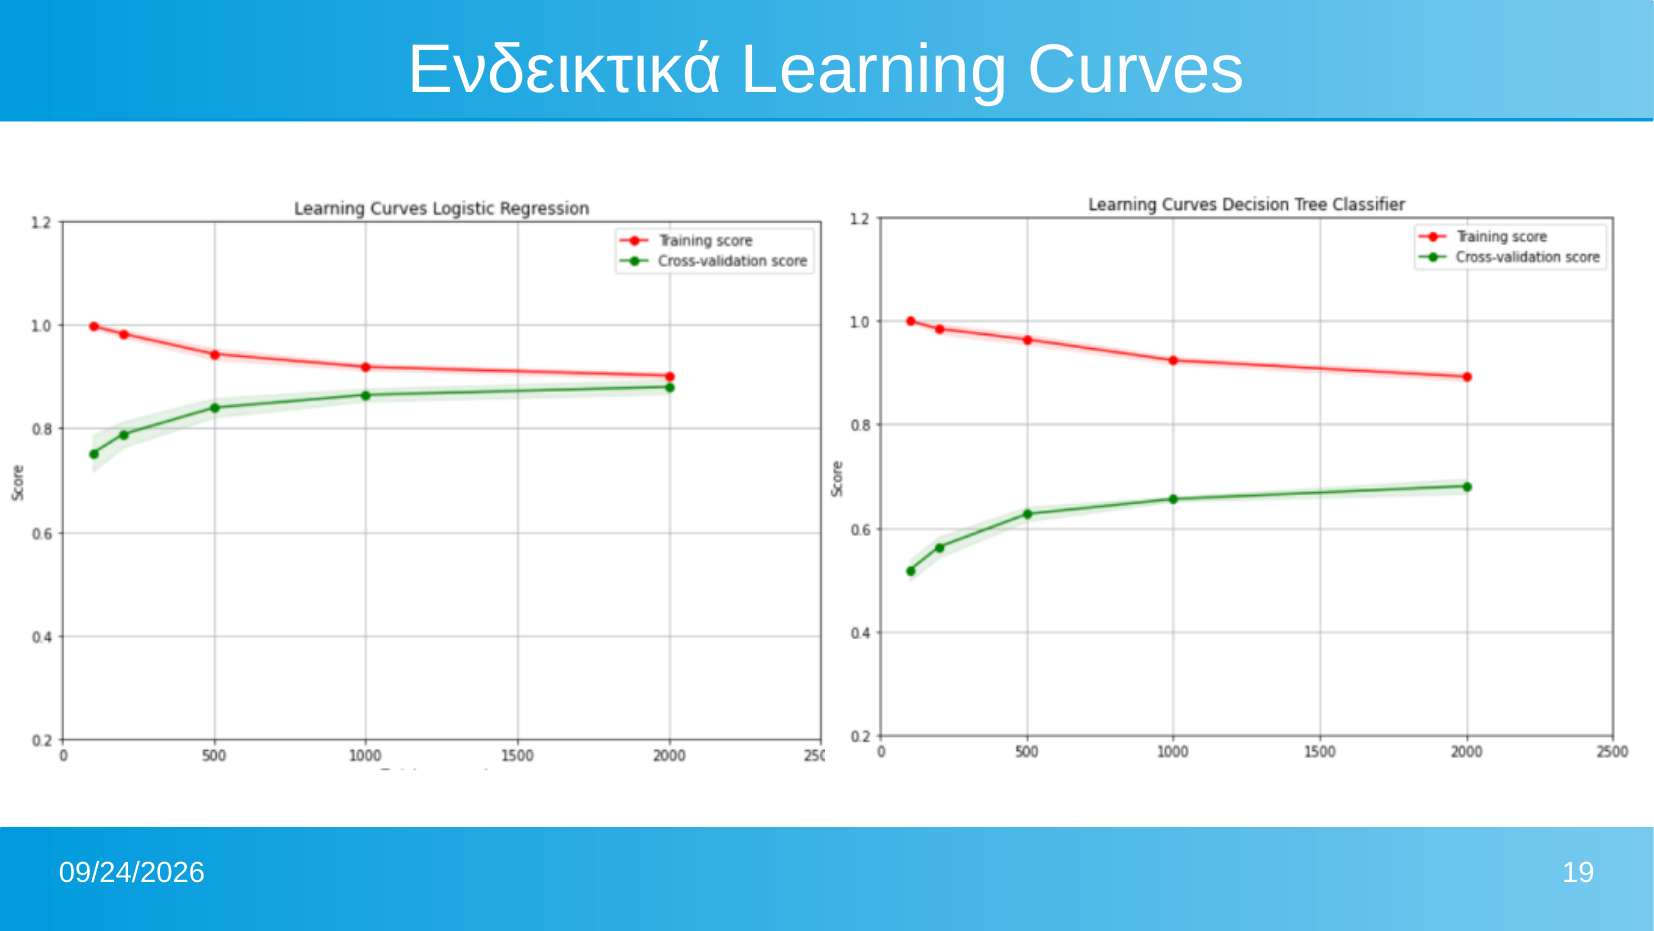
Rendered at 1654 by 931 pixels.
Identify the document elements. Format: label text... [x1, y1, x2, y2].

picture [0, 187, 1654, 775]
title Ενδεικτικά Learning Curves [59, 29, 1595, 108]
